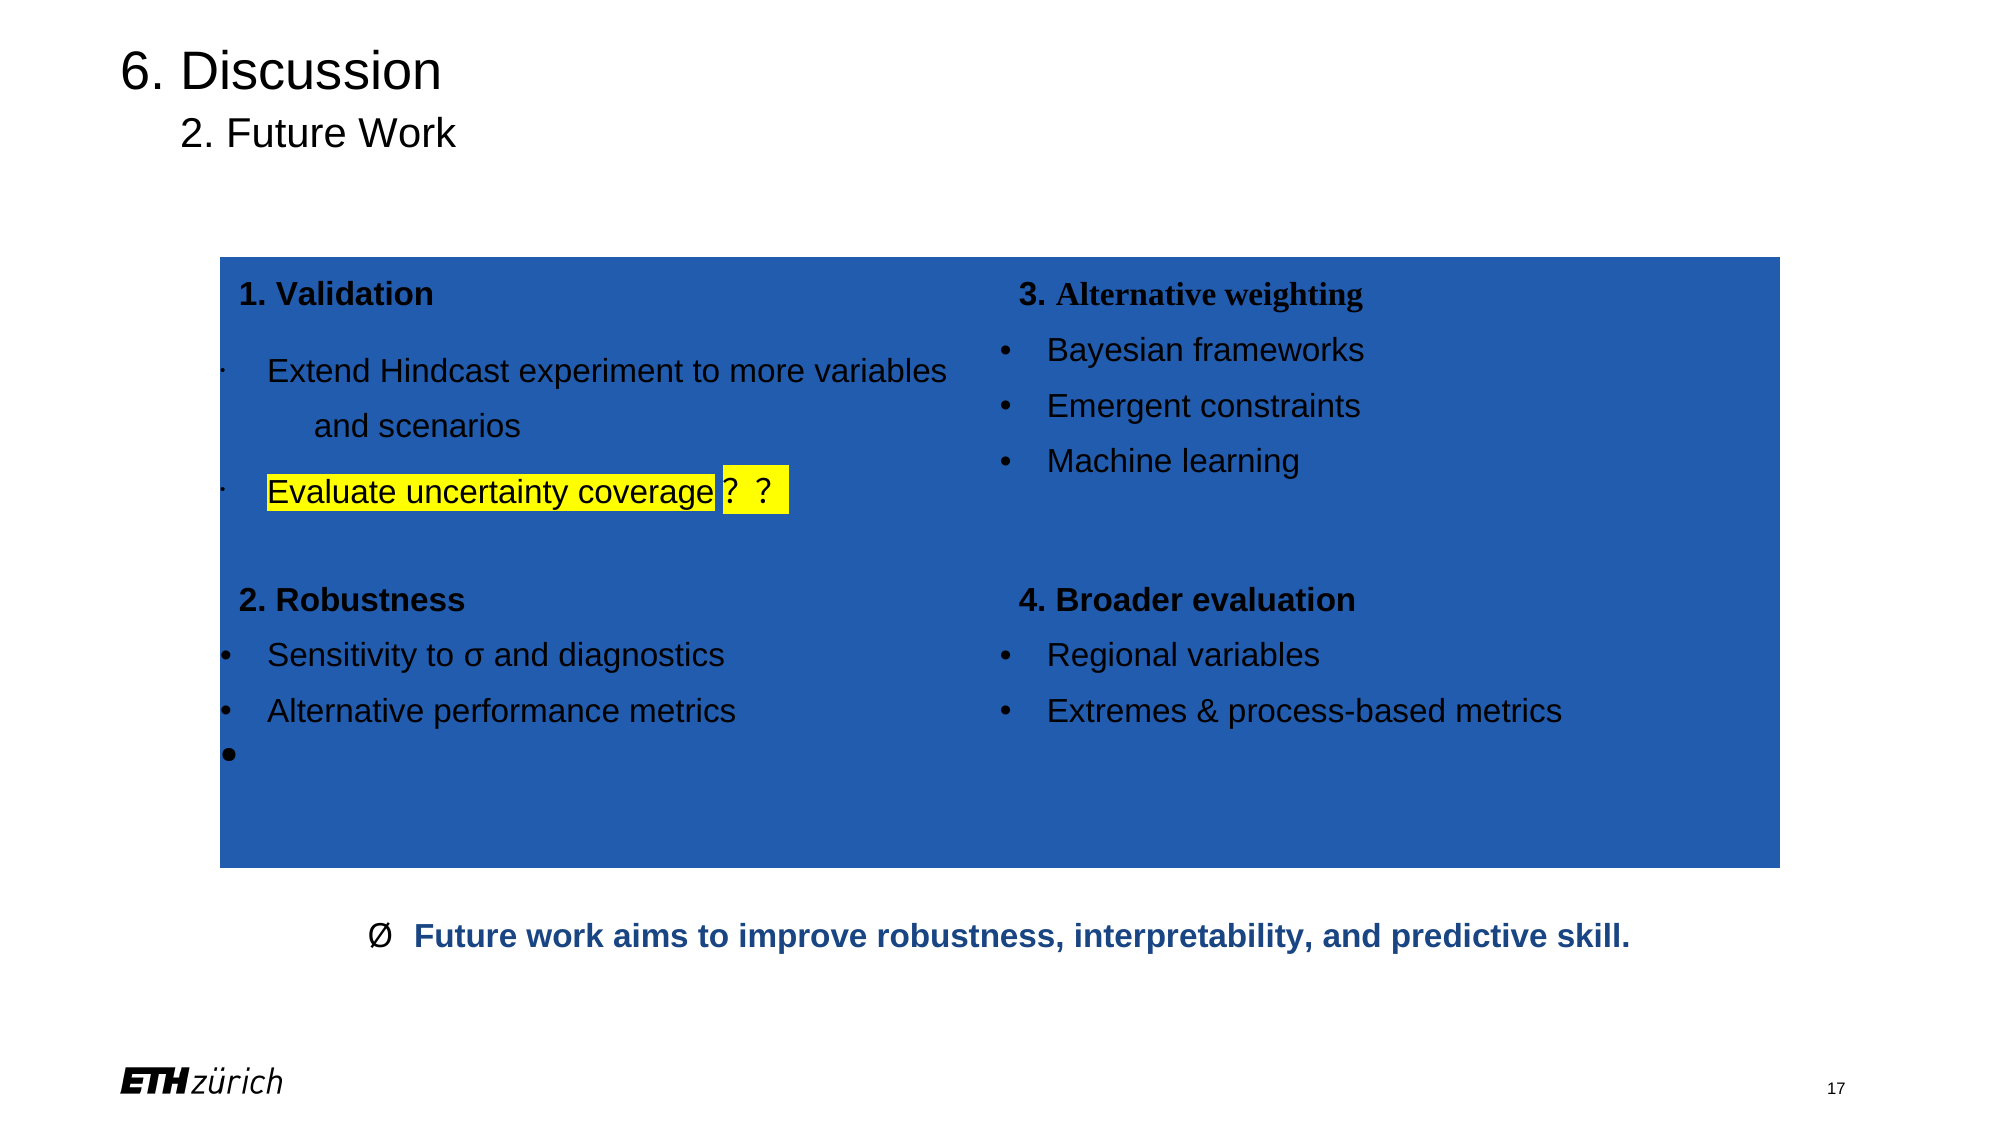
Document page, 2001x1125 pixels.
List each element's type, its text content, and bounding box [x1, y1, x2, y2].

table_header 3. Alternative weighting Bayesian frameworks Emergent constraints Machine learning [1000, 257, 1780, 563]
table_cell 2. Robustness Sensitivity to σ and diagnostics Alternative performance metrics [220, 563, 1000, 868]
slide_number 17 [1827, 1069, 1880, 1106]
table_header 1. Validation Extend Hindcast experiment to more variables and scenarios Evaluate uncertainty coverage？？ [220, 257, 1000, 563]
text_box Future work aims to improve robustness, interpretability, and predictive skill. [318, 906, 1682, 963]
table_cell 4. Broader evaluation Regional variables Extremes & process-based metrics [1000, 563, 1780, 868]
title 6. Discussion 2. Future Work [120, 42, 1880, 191]
